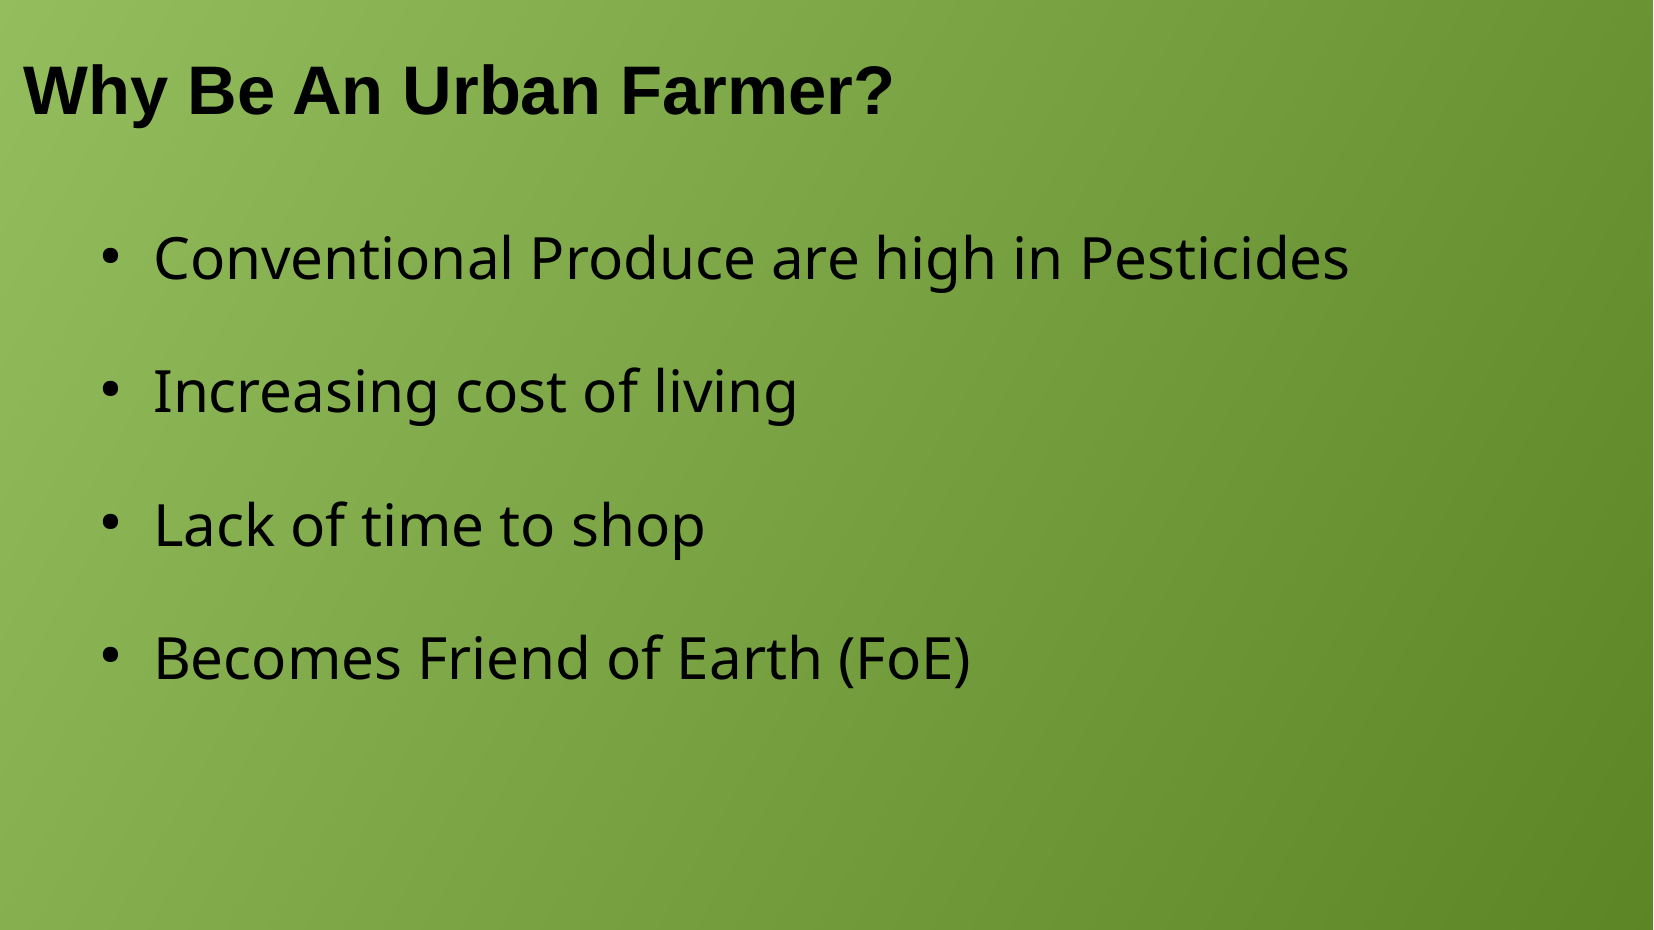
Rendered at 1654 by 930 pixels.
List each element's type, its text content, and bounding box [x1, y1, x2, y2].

title Why Be An Urban Farmer? [23, 13, 943, 169]
list Conventional Produce are high in Pesticides Increasing cost of living Lack of time to shop Becomes Friend of Earth (FoE) [82, 217, 1571, 757]
